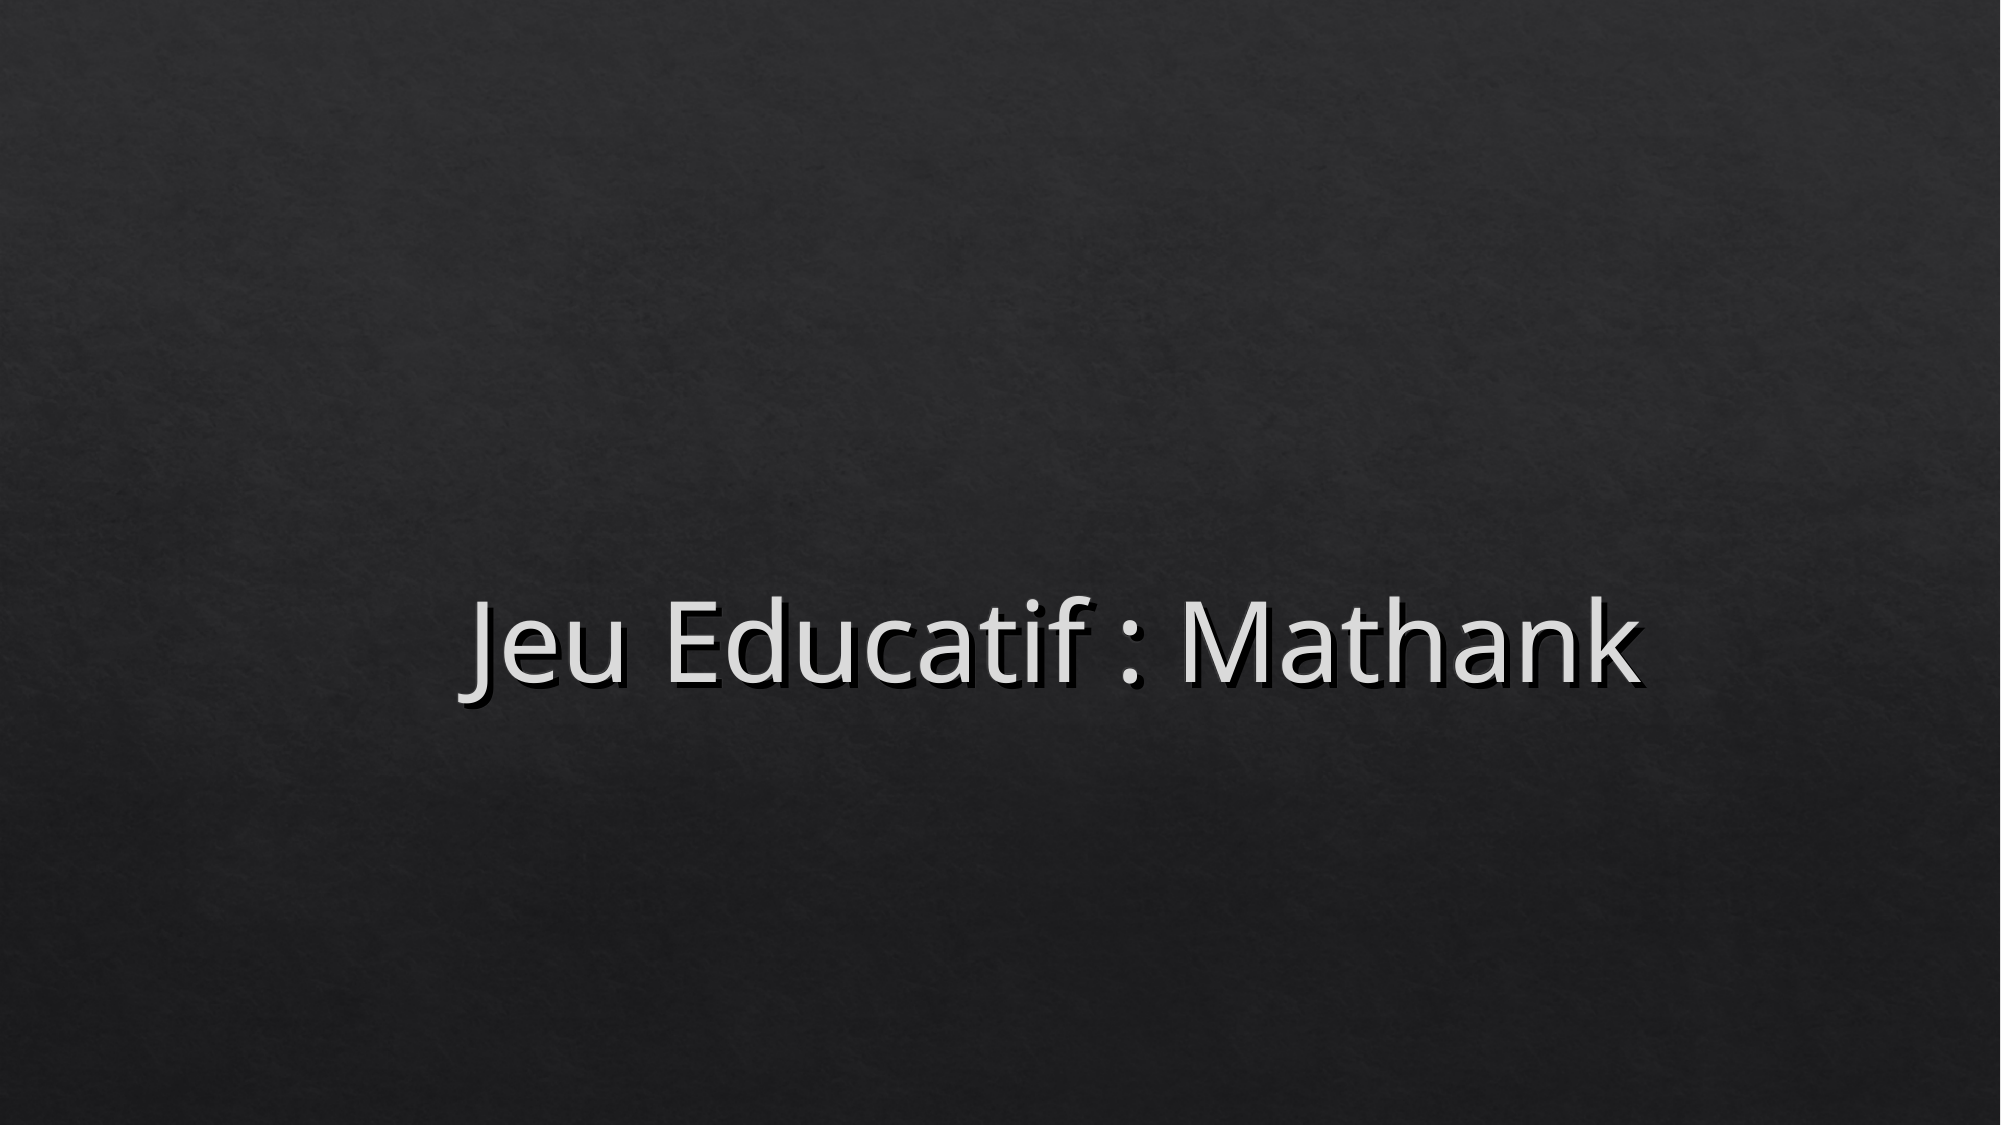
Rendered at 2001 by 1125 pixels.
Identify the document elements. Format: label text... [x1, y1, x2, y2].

title Jeu Educatif : Mathank [281, 412, 1830, 713]
